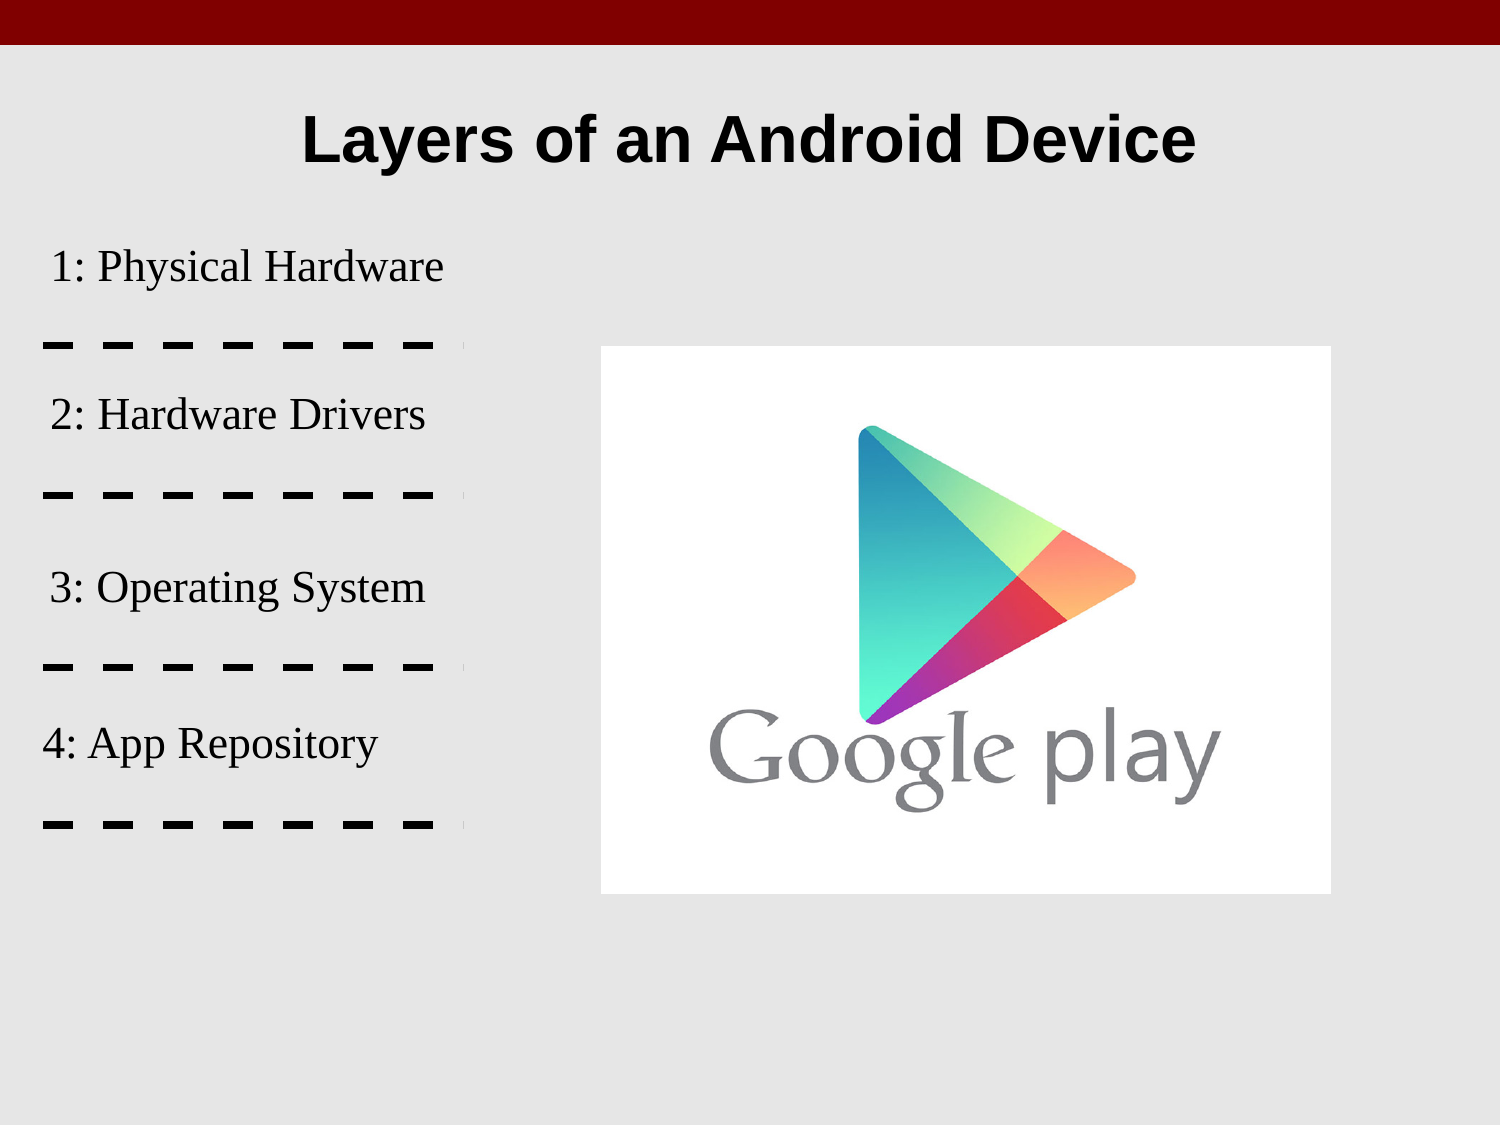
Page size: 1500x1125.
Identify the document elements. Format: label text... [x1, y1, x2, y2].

text_box 1: Physical Hardware [15, 232, 481, 300]
picture [601, 346, 1331, 894]
text_box 3: Operating System [15, 553, 461, 621]
text_box 2: Hardware Drivers [19, 381, 457, 458]
title Layers of an Android Device [75, 45, 1425, 234]
text_box 4: App Repository [19, 710, 402, 778]
